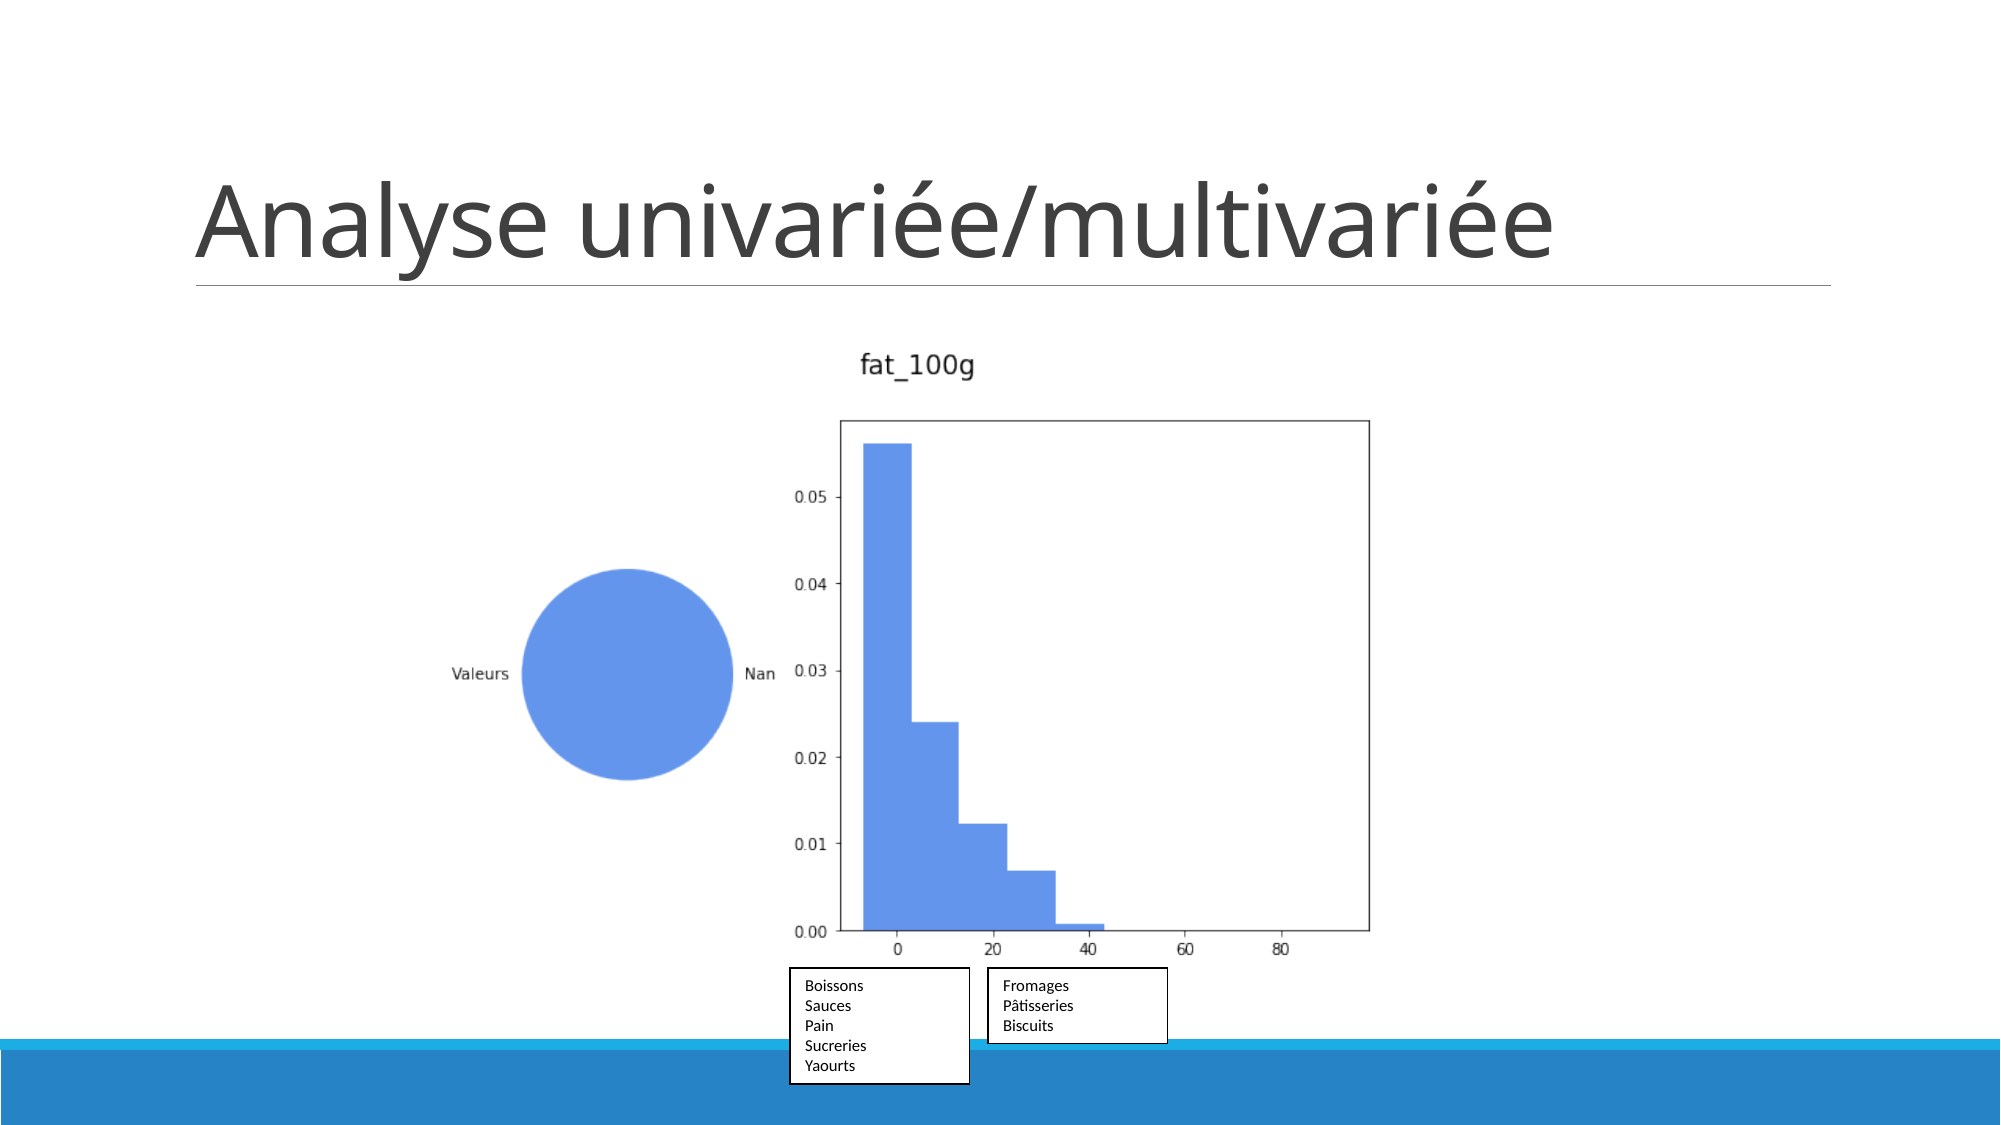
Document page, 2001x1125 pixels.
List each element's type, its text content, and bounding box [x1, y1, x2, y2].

text_box Boissons Sauces Pain Sucreries Yaourts [790, 967, 970, 1084]
text_box Fromages Pâtisseries Biscuits [988, 967, 1168, 1044]
picture [441, 342, 1380, 968]
title Analyse univariée/multivariée [180, 47, 1831, 286]
